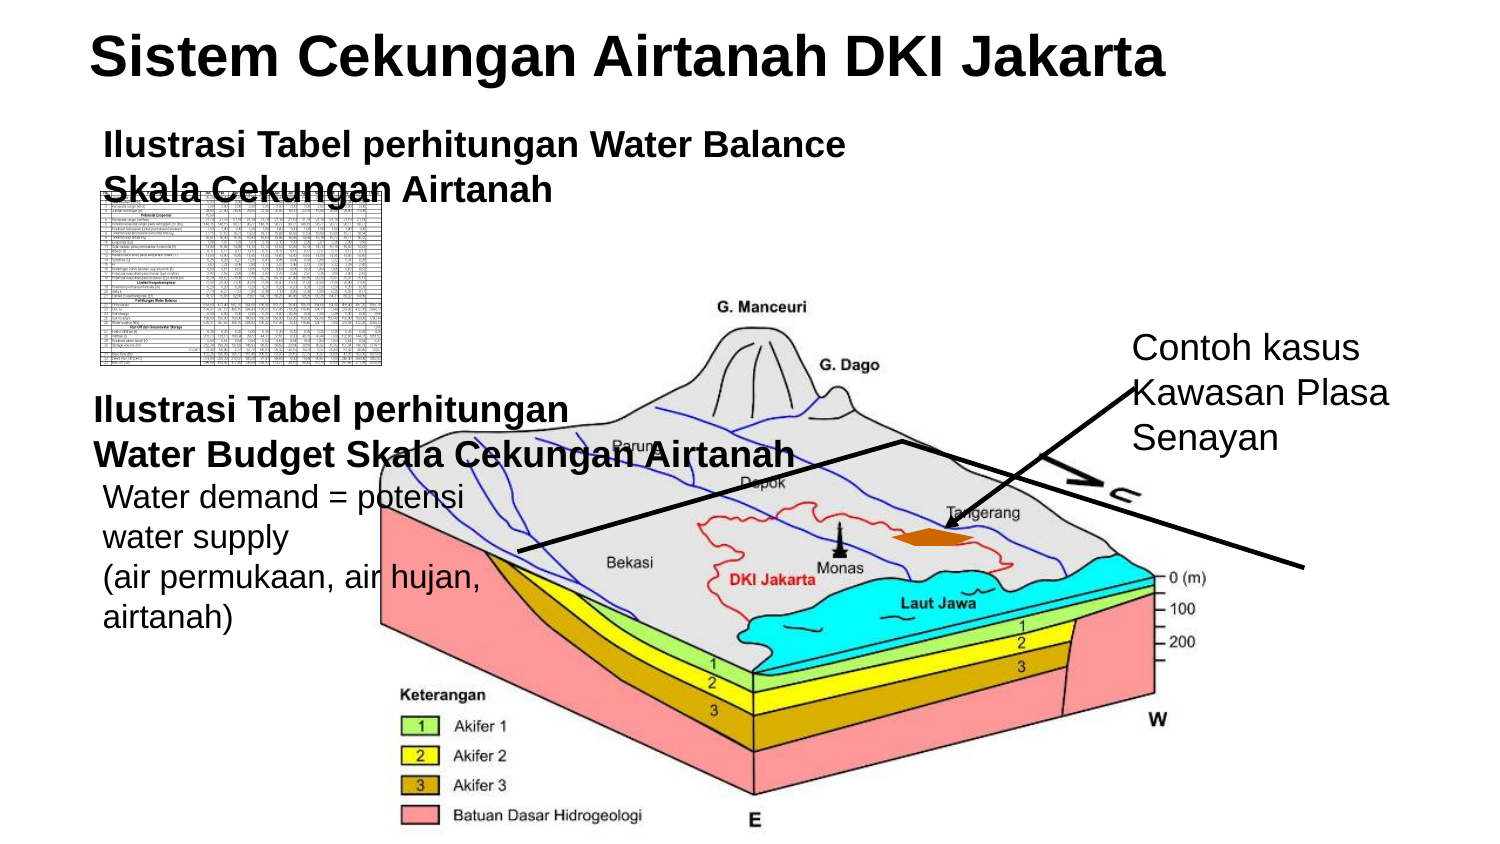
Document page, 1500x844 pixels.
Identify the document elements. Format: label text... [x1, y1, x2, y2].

text_box [891, 528, 975, 546]
picture [185, 193, 192, 199]
picture [575, 457, 583, 463]
picture [154, 193, 161, 199]
picture [378, 458, 385, 467]
picture [397, 458, 404, 464]
picture [420, 457, 426, 467]
text_box Water demand = potensi water supply (air permukaan, air hujan, airtanah)‏ [87, 467, 506, 599]
text_box Sistem Cekungan Airtanah DKI Jakarta [74, 5, 1425, 102]
picture [409, 457, 415, 467]
text_box Ilustrasi Tabel perhitungan Water Budget Skala Cekungan Airtanah [78, 376, 815, 457]
picture [428, 458, 435, 464]
picture [1021, 406, 1214, 536]
picture [385, 457, 395, 467]
picture [529, 457, 537, 463]
picture [714, 458, 721, 464]
picture [758, 458, 765, 464]
text_box Ilustrasi Tabel perhitungan Water Balance Skala Cekungan Airtanah [88, 111, 877, 191]
text_box Contoh kasus Kawasan Plasa Senayan [1116, 315, 1415, 429]
picture [286, 191, 294, 198]
picture [461, 457, 486, 467]
picture [597, 458, 604, 464]
picture [354, 193, 361, 199]
picture [332, 191, 340, 198]
picture [1203, 440, 1213, 448]
picture [440, 457, 463, 467]
picture [487, 457, 504, 467]
picture [100, 191, 1214, 839]
